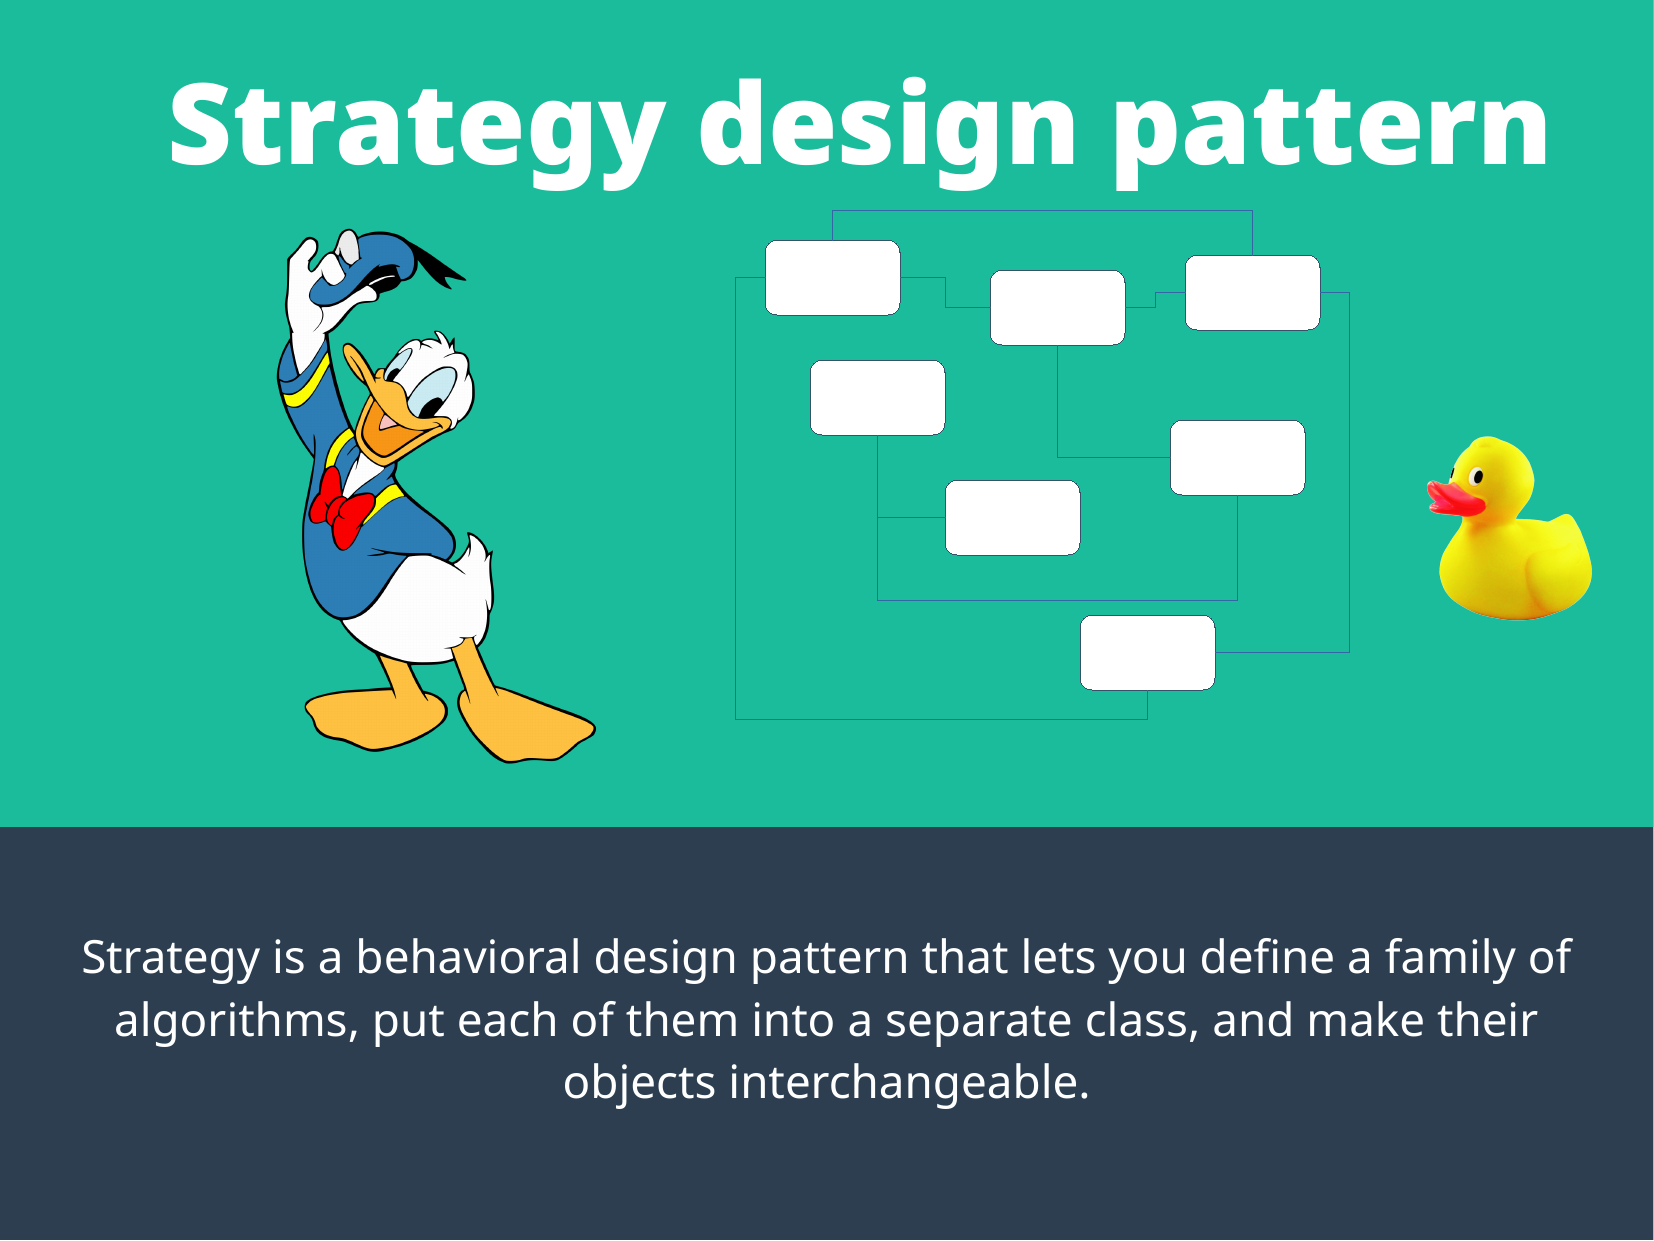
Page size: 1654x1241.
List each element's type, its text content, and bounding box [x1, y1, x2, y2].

title Strategy design pattern [93, 0, 1629, 189]
text_box [765, 240, 901, 316]
picture [1425, 434, 1594, 623]
text_box [990, 270, 1126, 346]
picture [272, 224, 601, 768]
subtitle Strategy is a behavioral design pattern that lets you define a family of algorithms, put each of them into a separate class, and make their objects interchangeable. [59, 856, 1595, 1182]
text_box [1185, 255, 1321, 331]
text_box [1080, 615, 1216, 691]
text_box [1170, 420, 1306, 496]
text_box [810, 360, 946, 436]
text_box [945, 480, 1081, 556]
